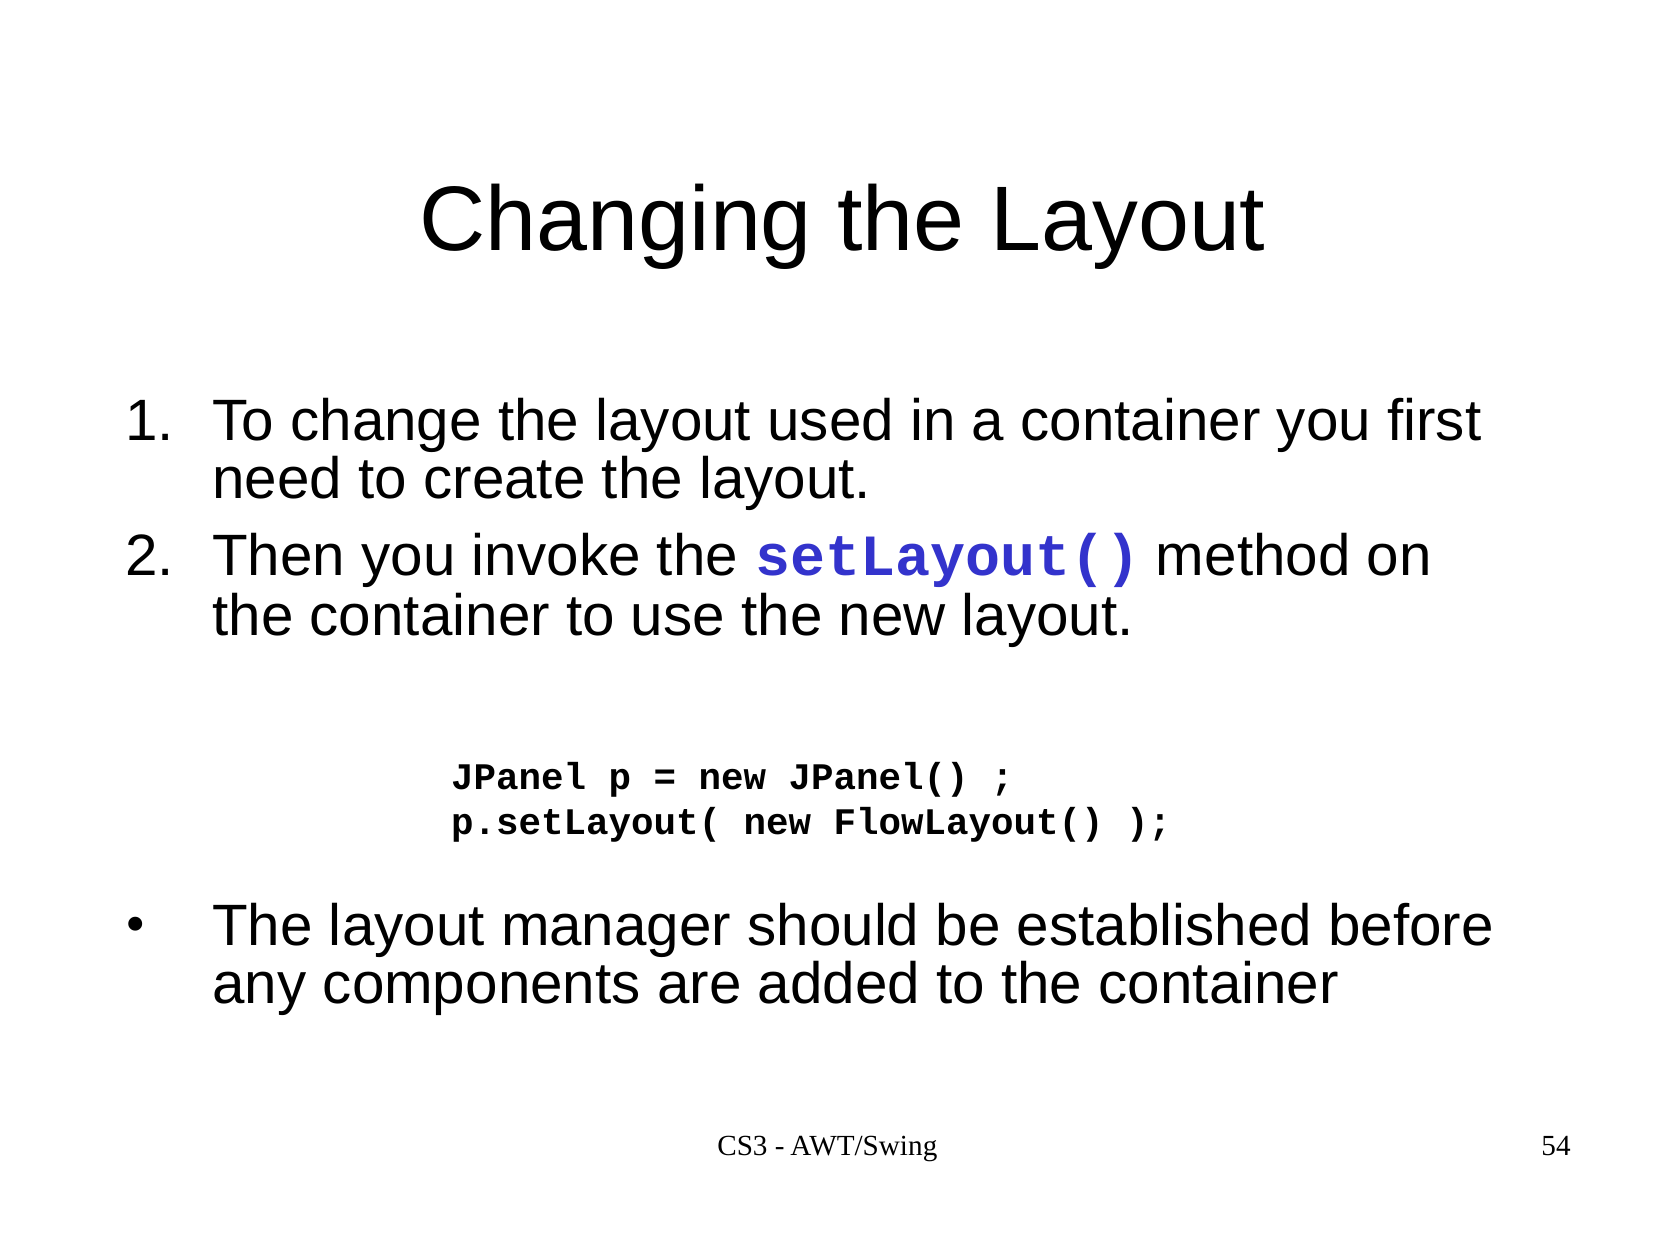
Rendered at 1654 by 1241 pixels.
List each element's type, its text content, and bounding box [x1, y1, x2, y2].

title Changing the Layout [124, 110, 1530, 317]
text_box JPanel p = new JPanel() ; p.setLayout( new FlowLayout() ); [436, 744, 1187, 850]
list To change the layout used in a container you first need to create the layout. Then you invoke the setLayout() method on the container to use the new layout. The layout manager should be established before any components are added to the container [110, 385, 1516, 1130]
